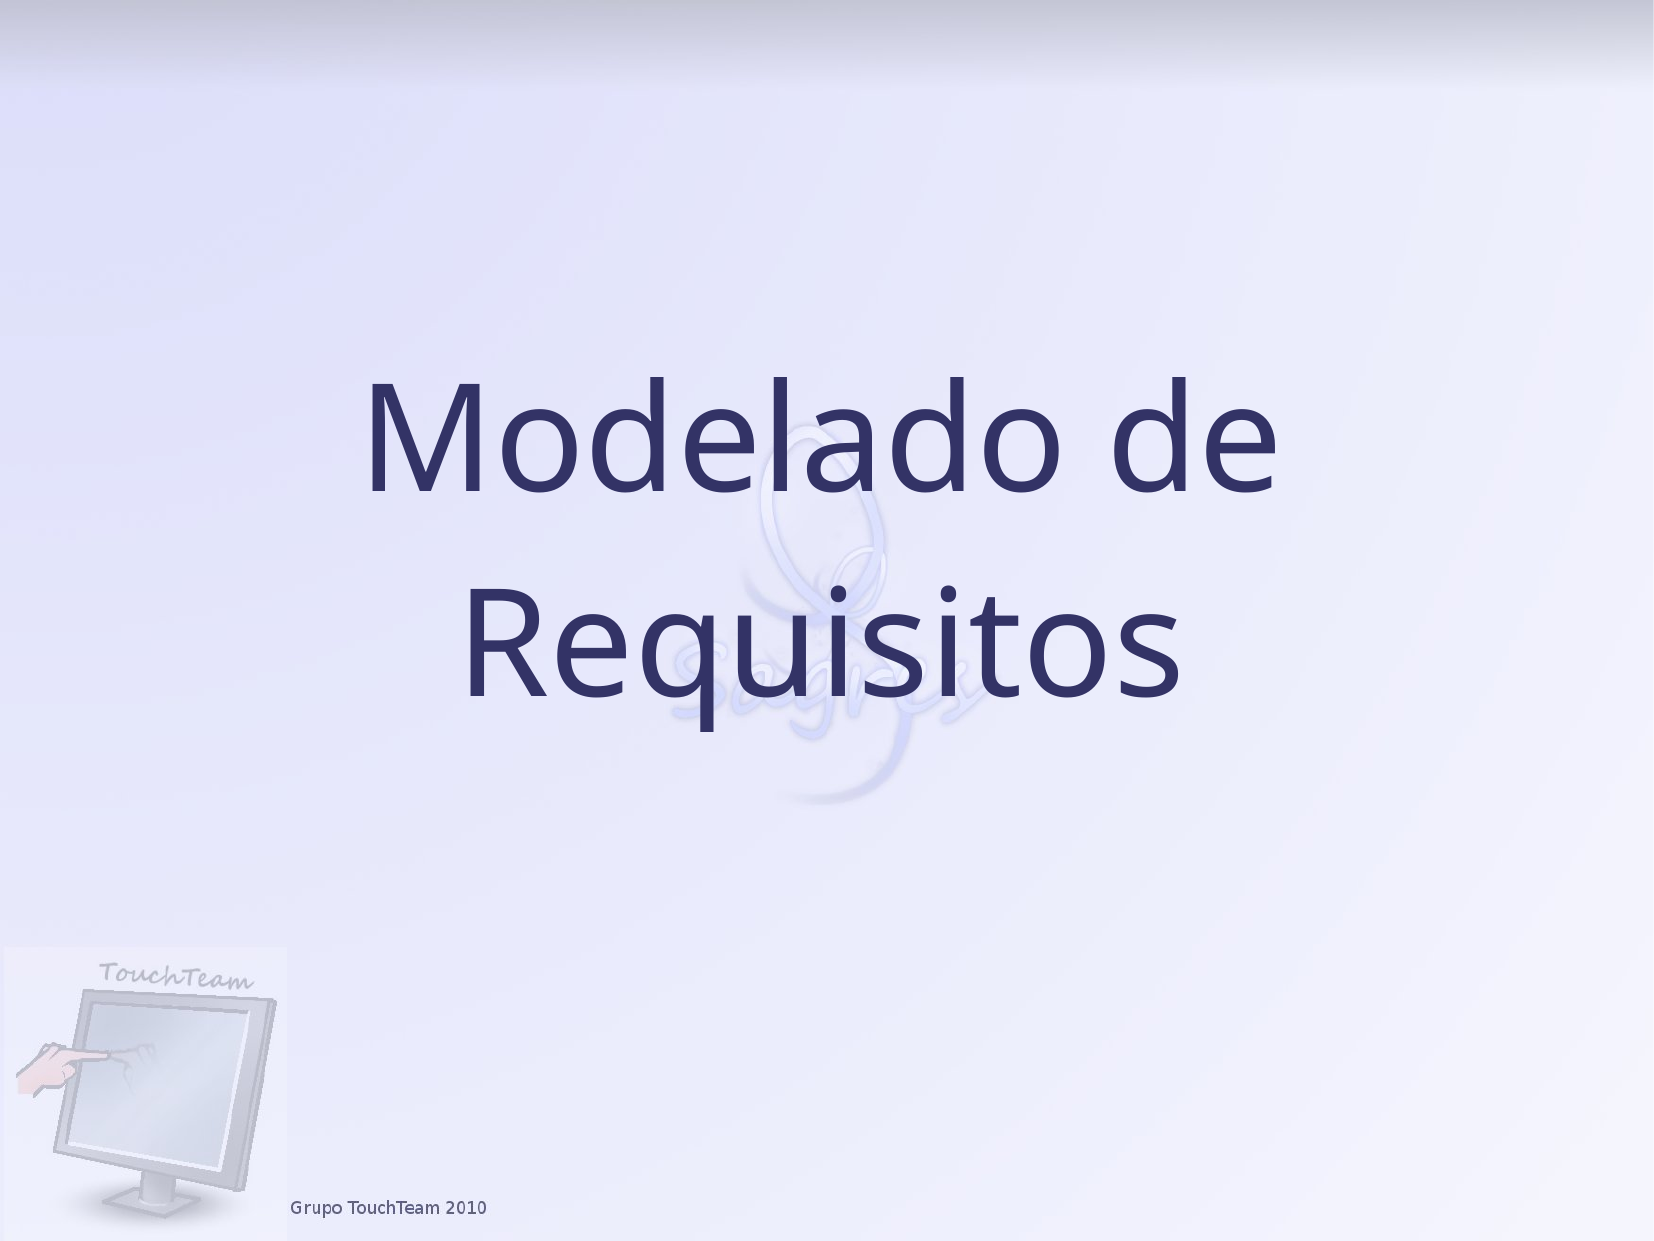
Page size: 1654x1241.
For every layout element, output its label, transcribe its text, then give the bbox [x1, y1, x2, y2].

title Modelado de Requisitos [76, 274, 1565, 798]
picture [0, 0, 1654, 1241]
